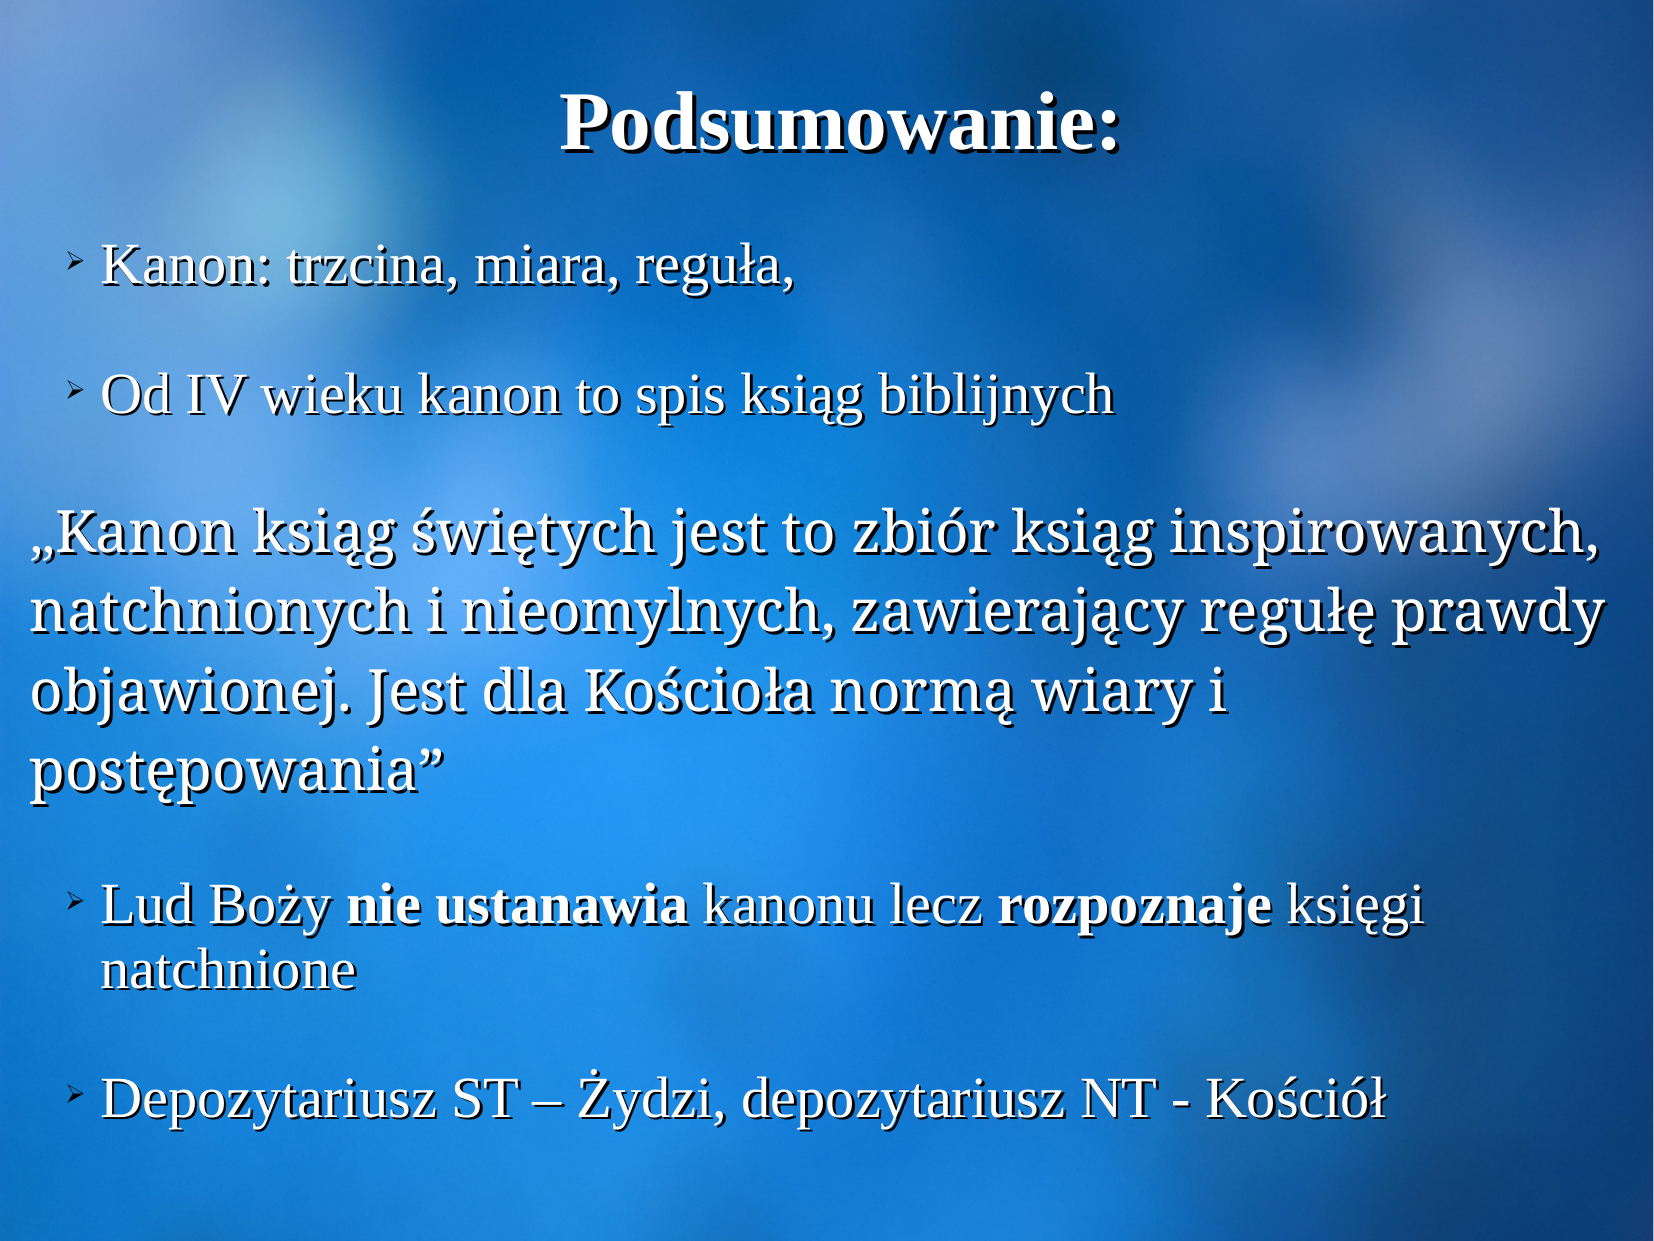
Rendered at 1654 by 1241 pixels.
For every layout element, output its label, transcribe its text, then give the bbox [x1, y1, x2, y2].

picture [0, 0, 1654, 1241]
subtitle Podsumowanie: Kanon: trzcina, miara, reguła, Od IV wieku kanon to spis ksiąg biblijnych „Kanon ksiąg świętych jest to zbiór ksiąg inspirowanych, natchnionych i nieomylnych, zawierający regułę prawdy objawionej. Jest dla Kościoła normą wiary i postępowania” Lud Boży nie ustanawia kanonu lecz rozpoznaje księgi natchnione Depozytariusz ST – Żydzi, depozytariusz NT - Kościół [29, 59, 1654, 1211]
